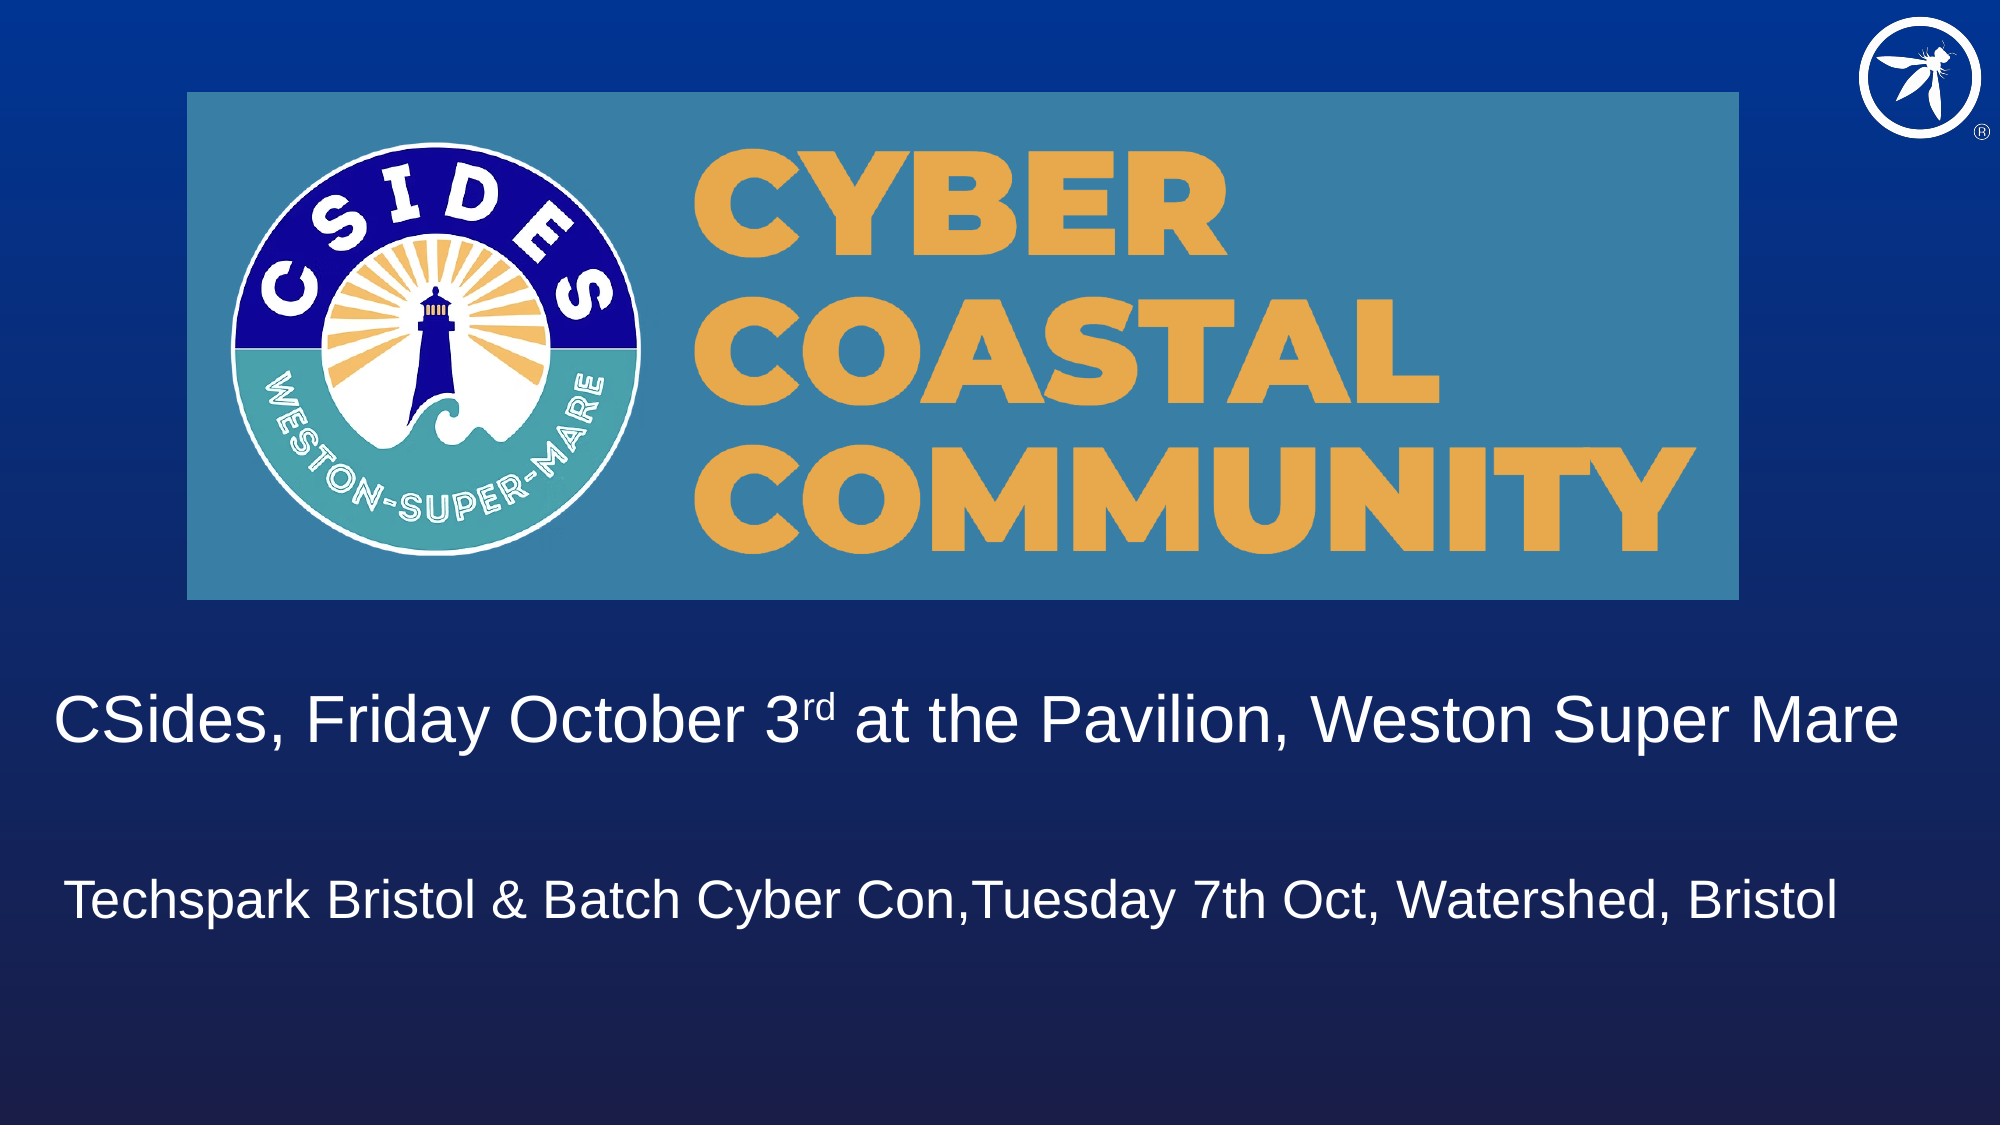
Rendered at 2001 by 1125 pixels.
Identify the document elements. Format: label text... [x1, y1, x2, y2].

picture [187, 92, 1739, 601]
picture [1797, 0, 2001, 200]
text_box CSides, Friday October 3rd at the Pavilion, Weston Super Mare [38, 675, 1920, 765]
text_box Techspark Bristol & Batch Cyber Con,Tuesday 7th Oct, Watershed, Bristol [48, 862, 1854, 938]
